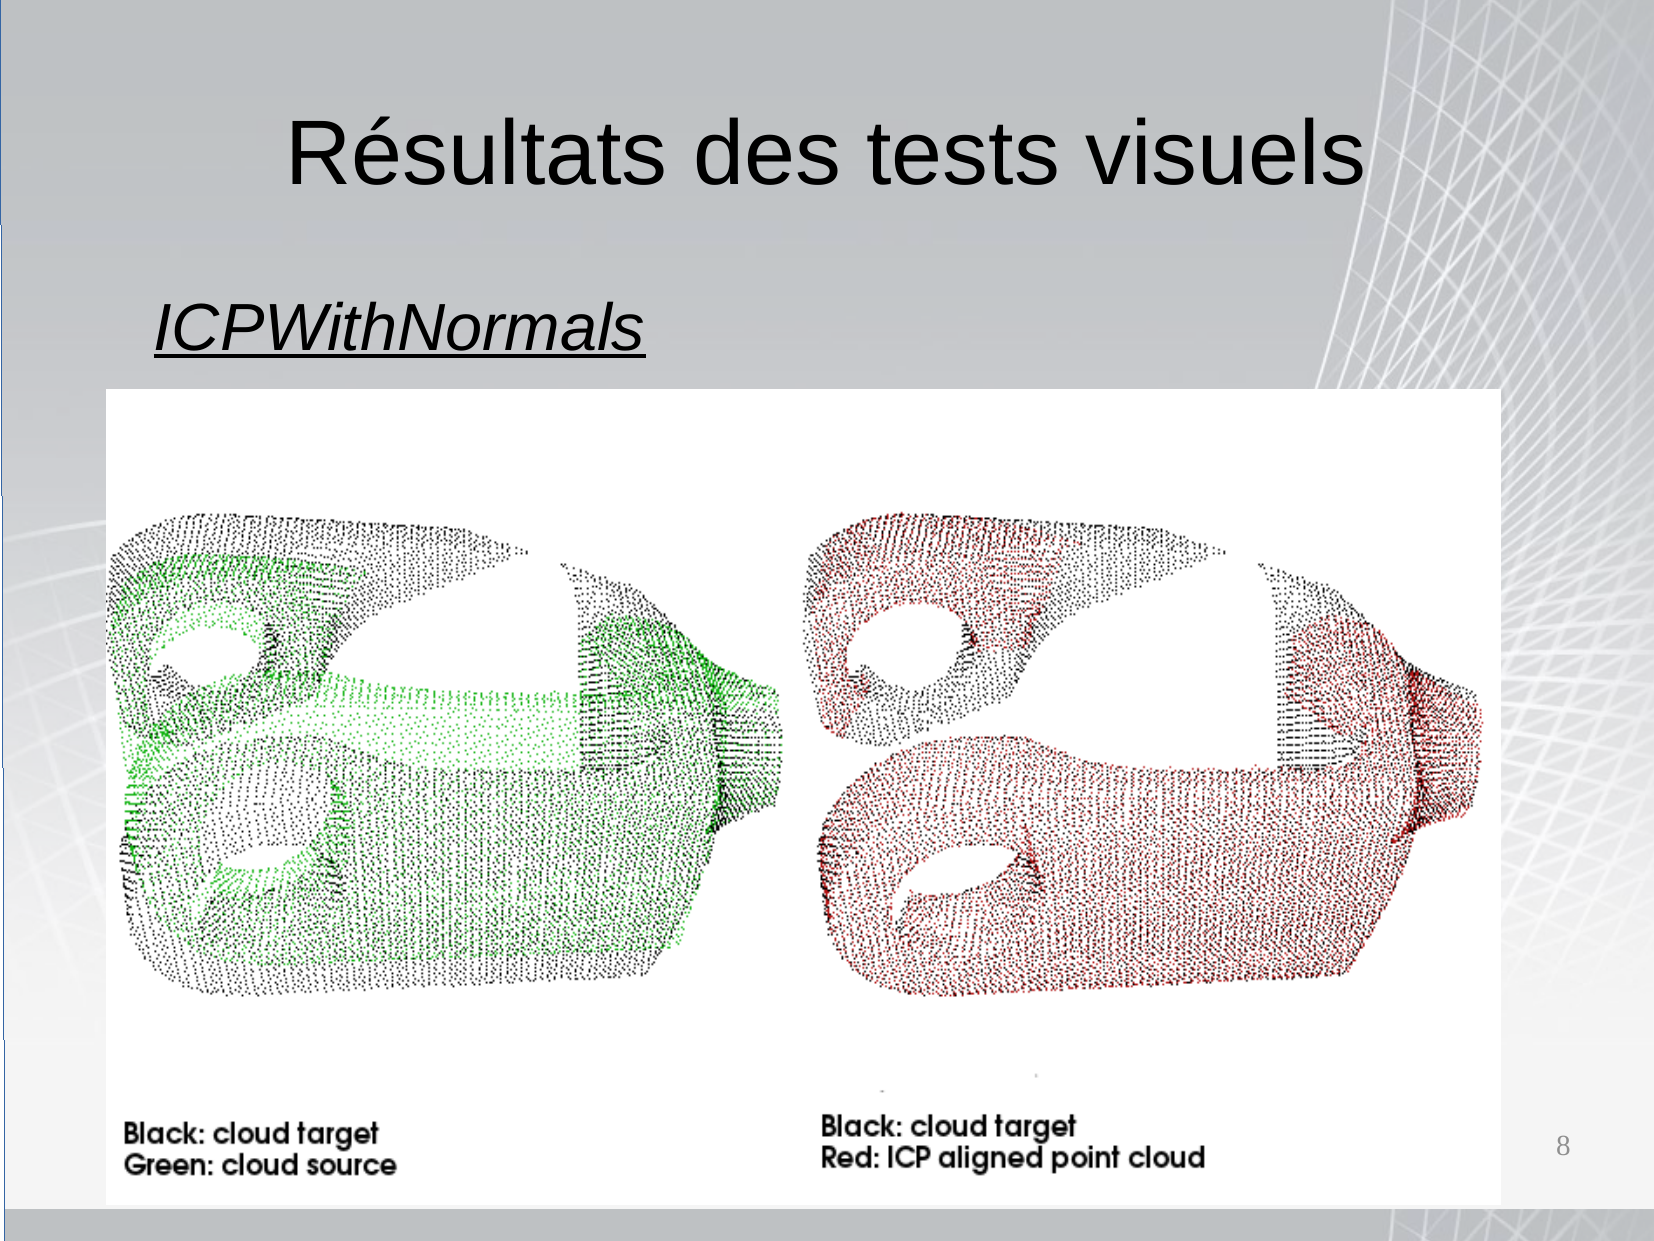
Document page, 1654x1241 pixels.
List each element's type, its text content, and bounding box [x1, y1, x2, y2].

list ICPWithNormals [82, 290, 1571, 634]
title Résultats des tests visuels [82, 49, 1571, 257]
text_box [0, 0, 1654, 1241]
picture [106, 634, 1501, 1205]
